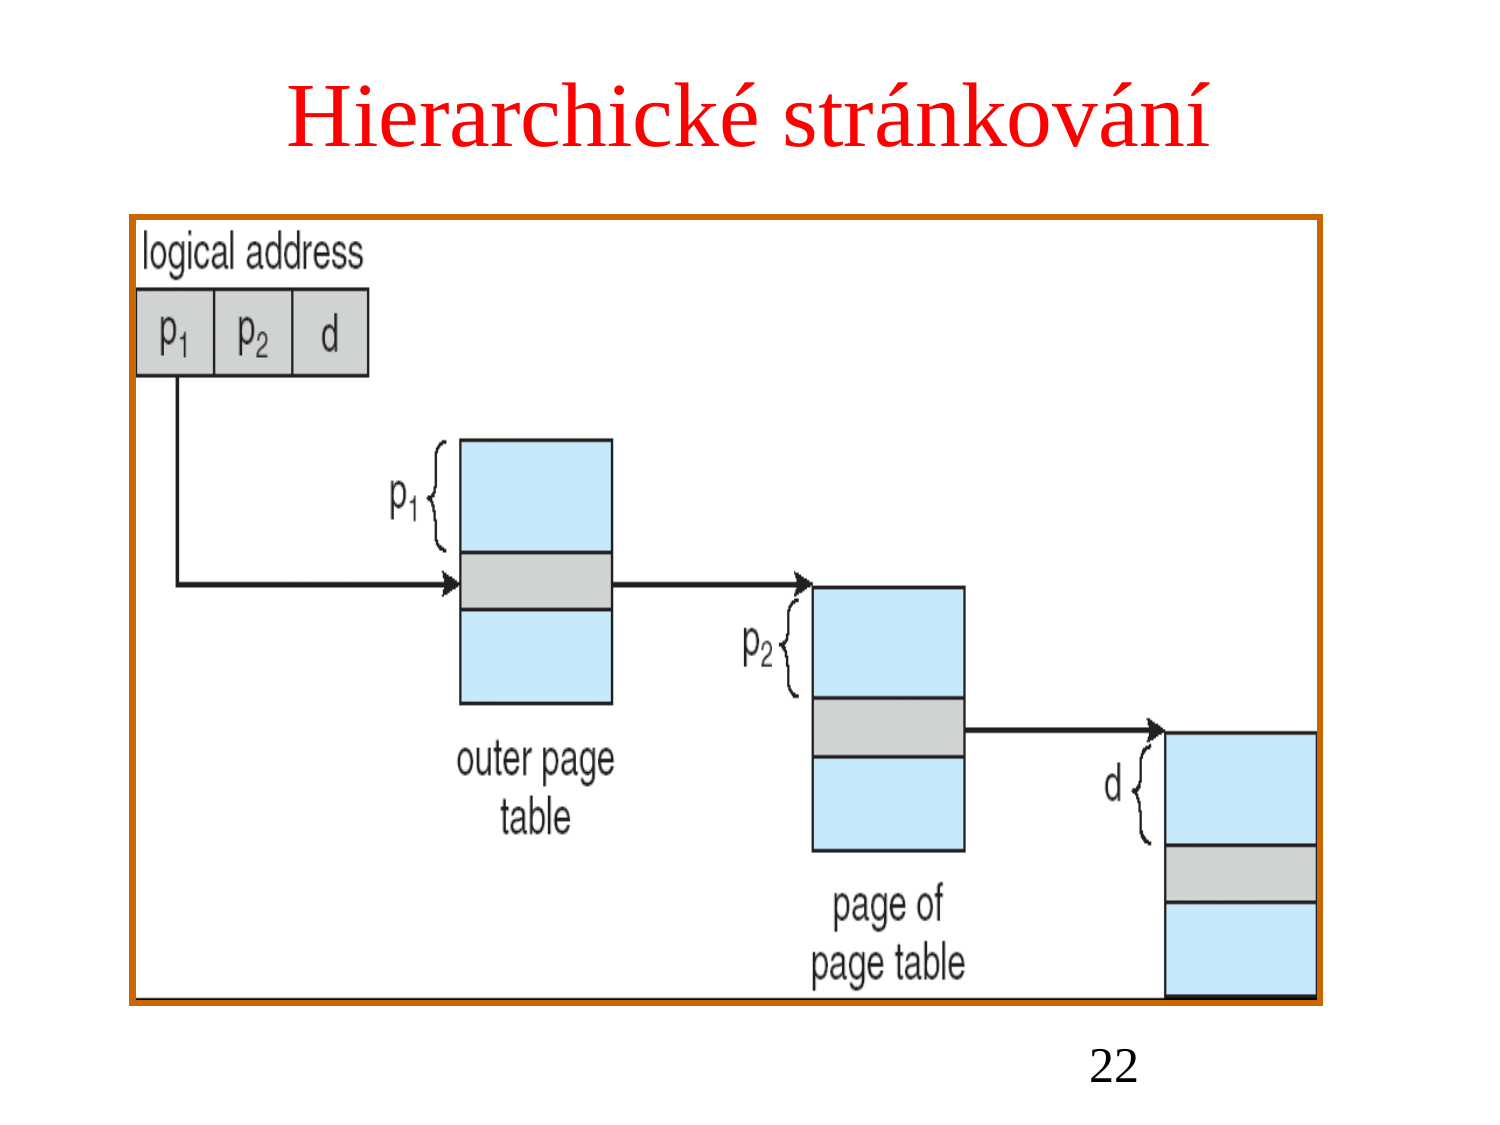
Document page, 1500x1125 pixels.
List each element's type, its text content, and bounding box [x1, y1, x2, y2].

picture [135, 220, 1317, 1000]
title Hierarchické stránkování [112, 31, 1388, 188]
